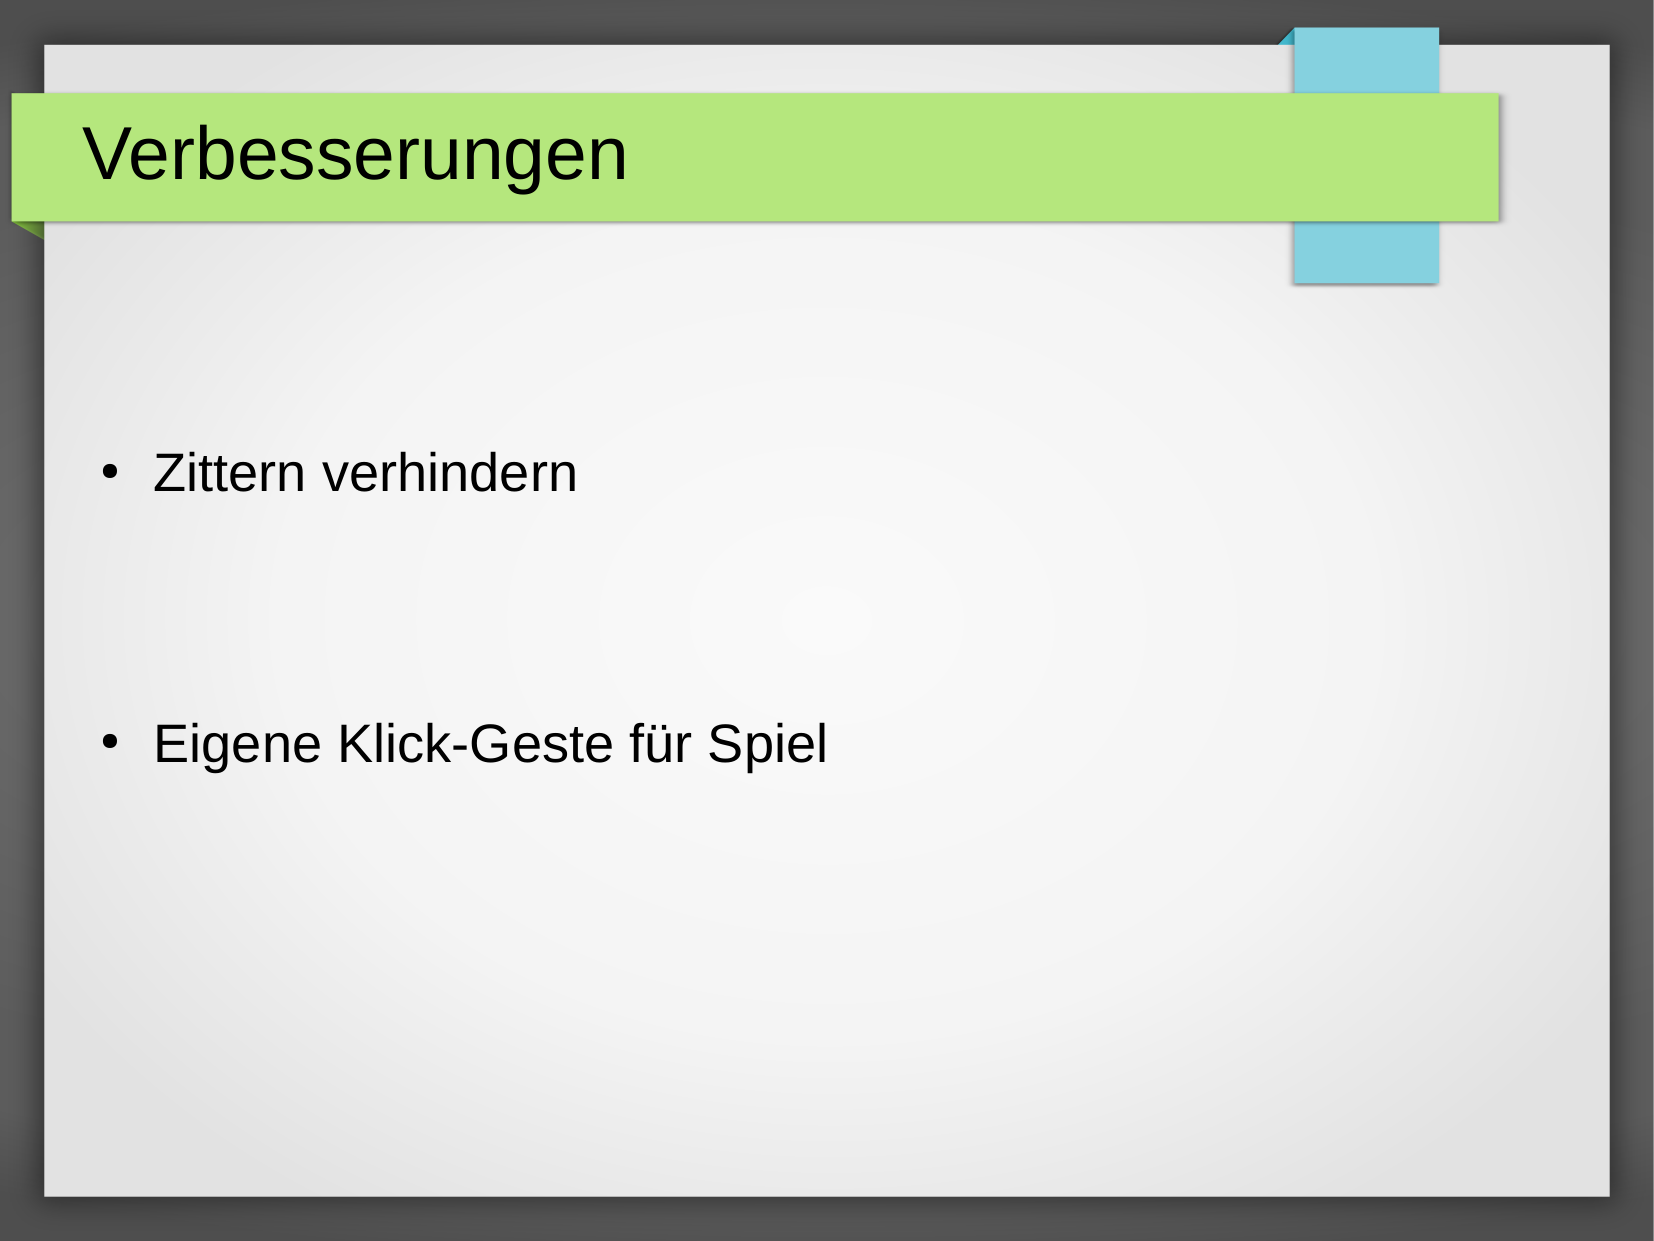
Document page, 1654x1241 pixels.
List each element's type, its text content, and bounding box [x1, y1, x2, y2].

list Zittern verhindern Eigene Klick-Geste für Spiel [82, 442, 1571, 798]
title Verbesserungen [82, 94, 1264, 213]
picture [0, 0, 1654, 1241]
